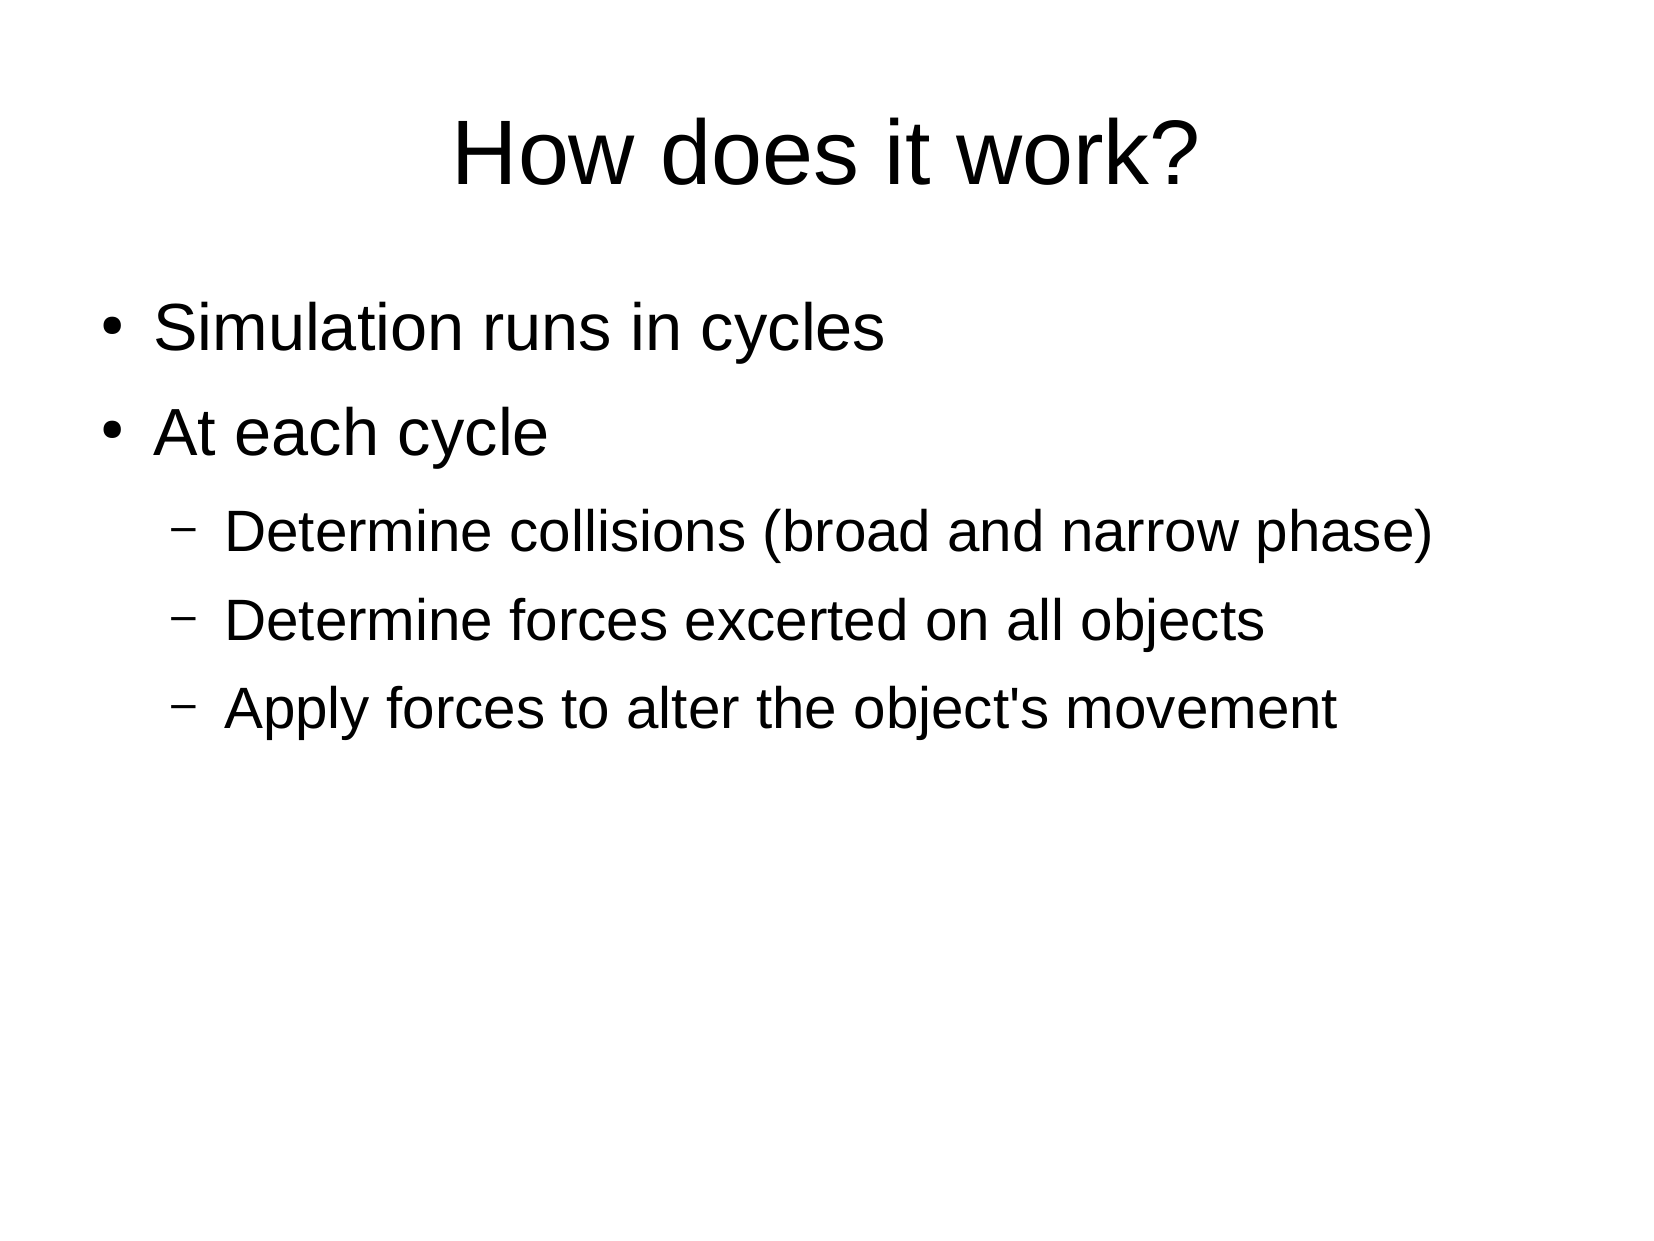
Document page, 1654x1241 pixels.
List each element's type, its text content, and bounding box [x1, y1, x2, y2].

list Simulation runs in cycles At each cycle Determine collisions (broad and narrow phase) Determine forces excerted on all objects Apply forces to alter the object's movement [82, 290, 1571, 1010]
title How does it work? [82, 49, 1571, 257]
